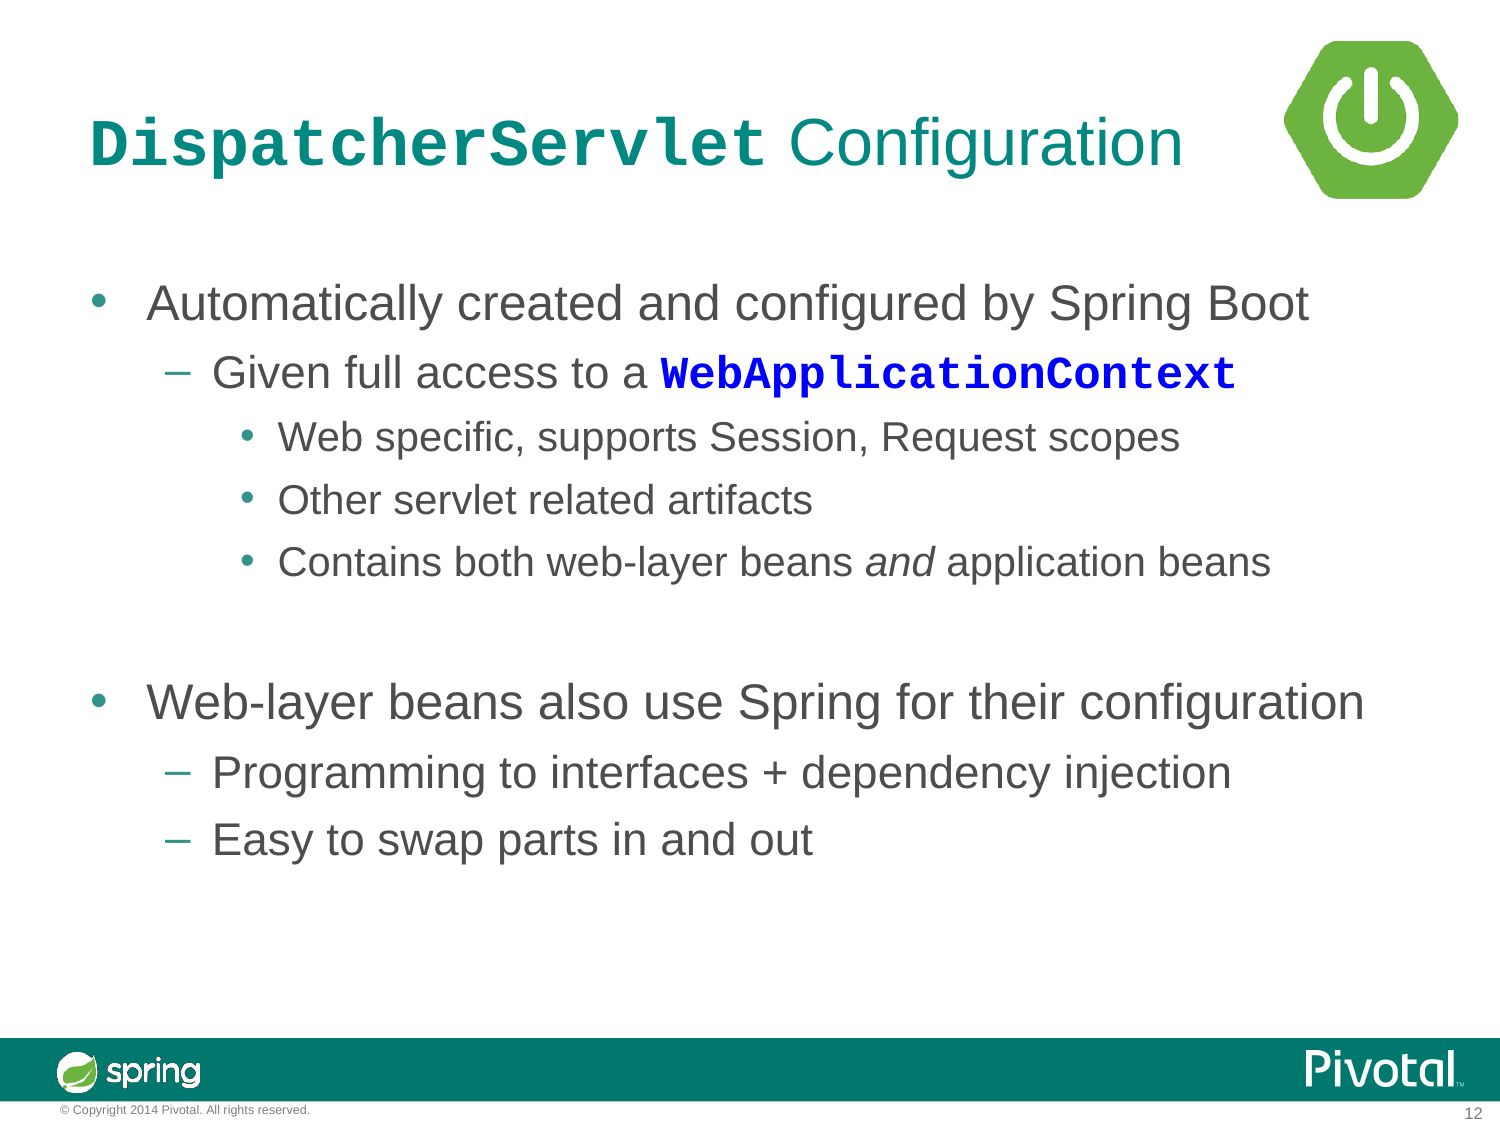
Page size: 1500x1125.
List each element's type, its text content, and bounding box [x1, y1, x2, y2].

list Automatically created and configured by Spring Boot Given full access to a WebApplicationContext Web specific, supports Session, Request scopes Other servlet related artifacts Contains both web-layer beans and application beans Web-layer beans also use Spring for their configuration Programming to interfaces + dependency injection Easy to swap parts in and out [75, 262, 1426, 1005]
title DispatcherServlet Configuration [75, 44, 1426, 233]
picture [32, 1041, 210, 1103]
picture [1279, 27, 1463, 211]
picture [1306, 1050, 1464, 1087]
